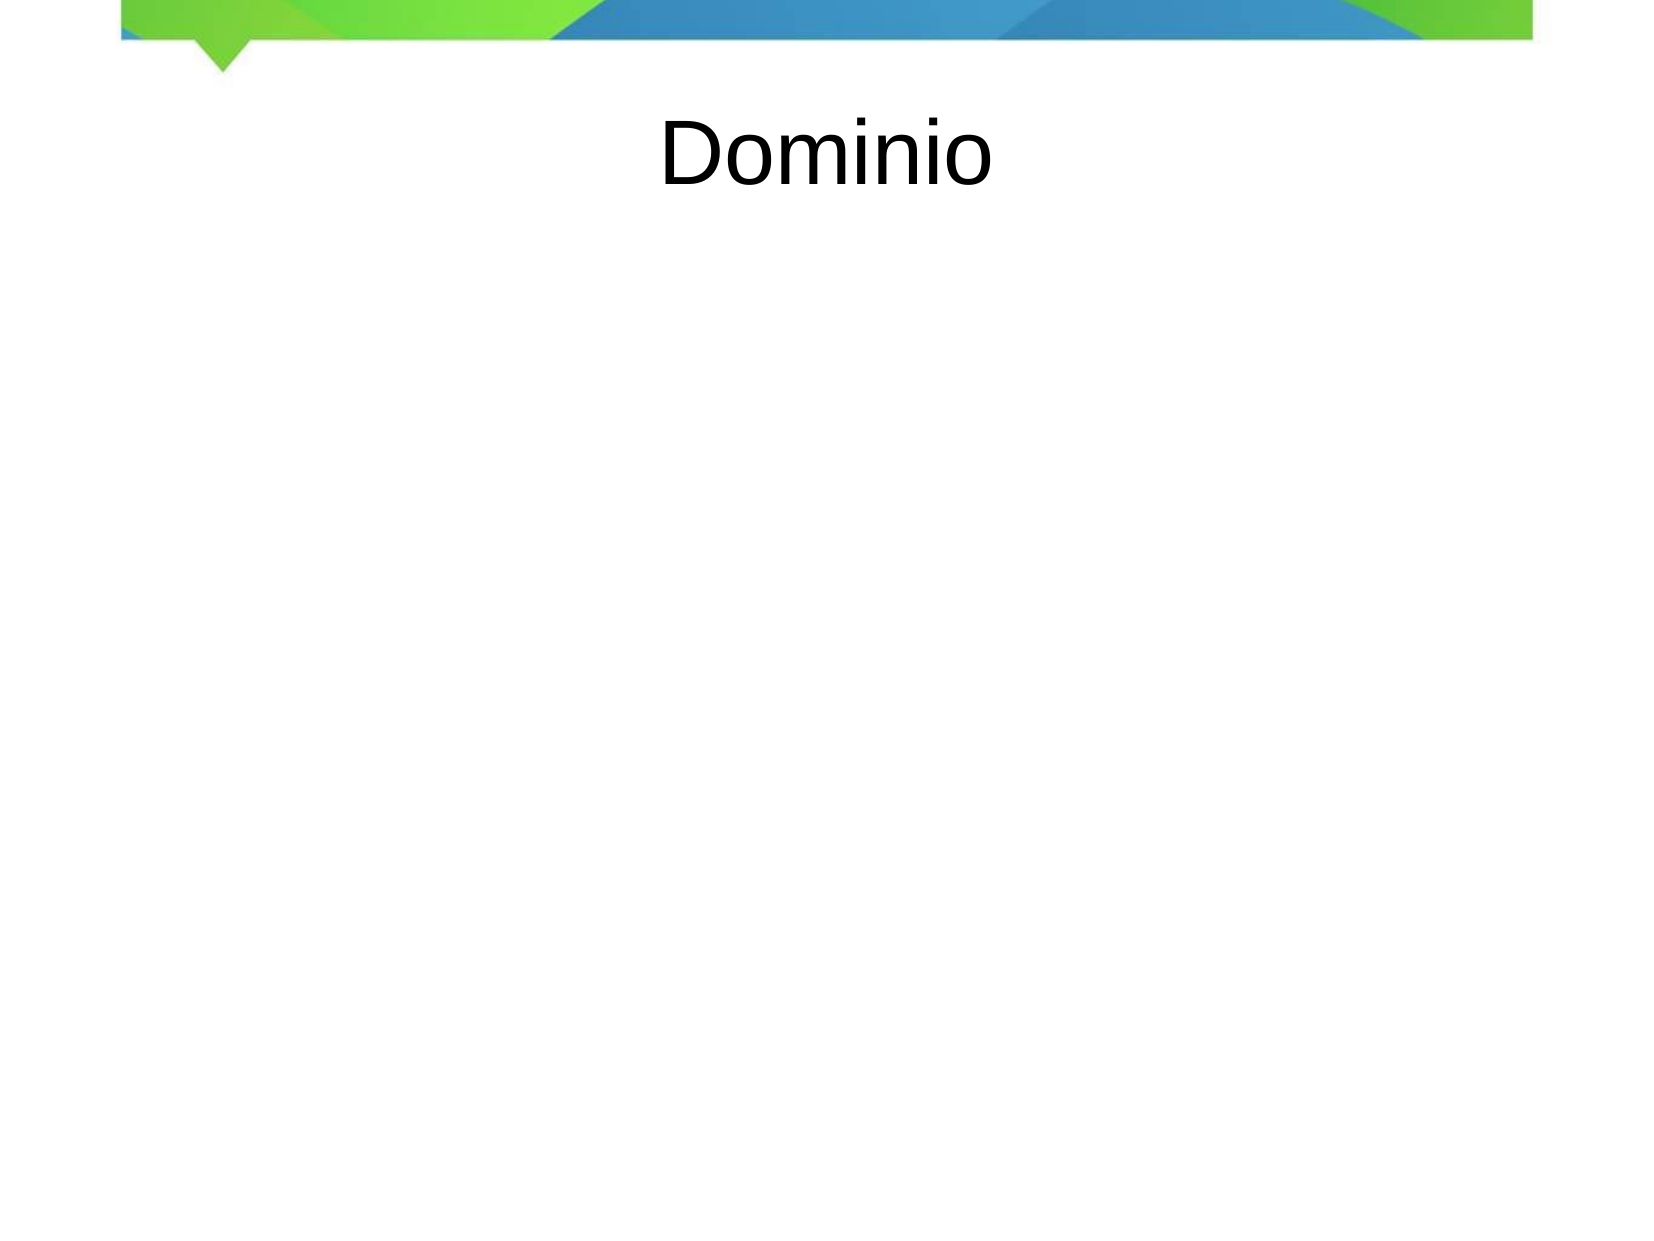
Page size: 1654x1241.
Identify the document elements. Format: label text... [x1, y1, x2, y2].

picture [0, 0, 1654, 1241]
title Dominio [82, 49, 1571, 257]
